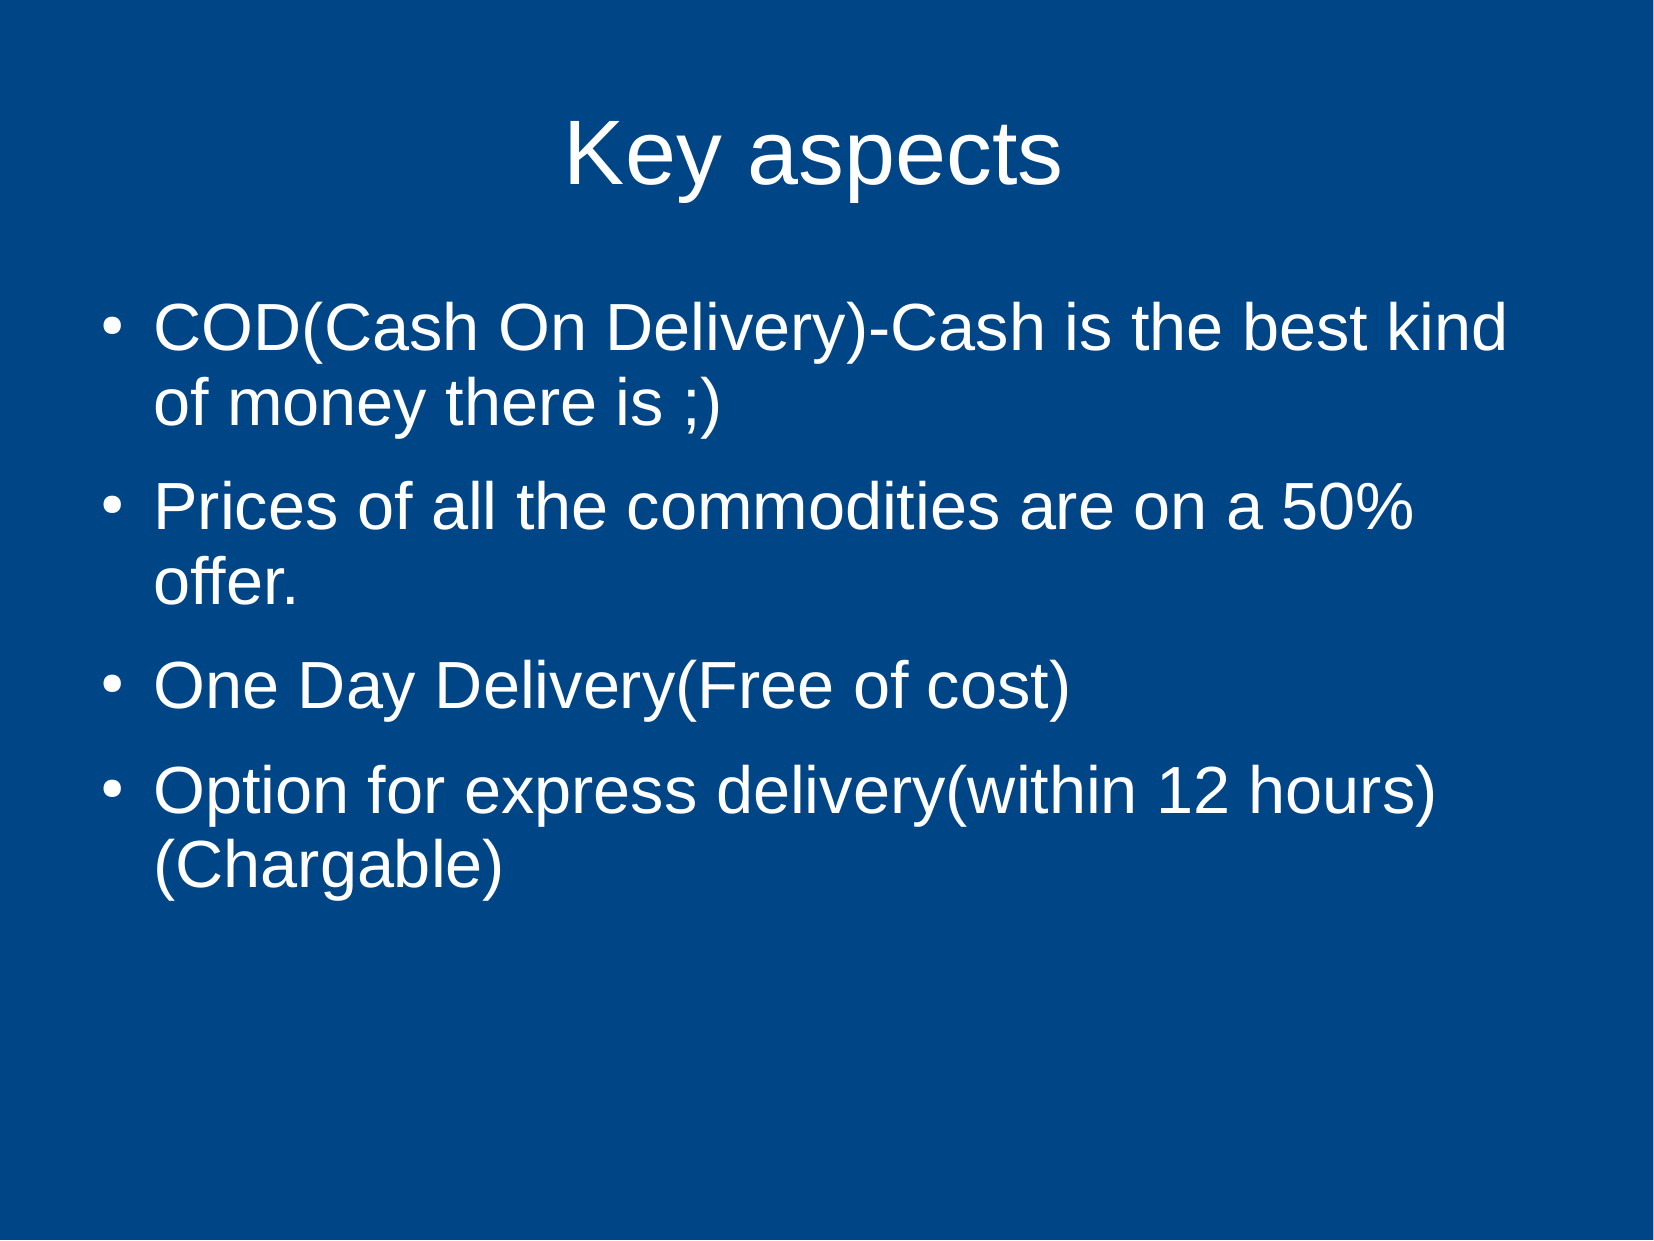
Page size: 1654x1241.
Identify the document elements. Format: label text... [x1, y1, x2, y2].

list COD(Cash On Delivery)-Cash is the best kind of money there is ;) Prices of all the commodities are on a 50% offer. One Day Delivery(Free of cost) Option for express delivery(within 12 hours) (Chargable) [82, 290, 1571, 1010]
title Key aspects [82, 49, 1571, 257]
